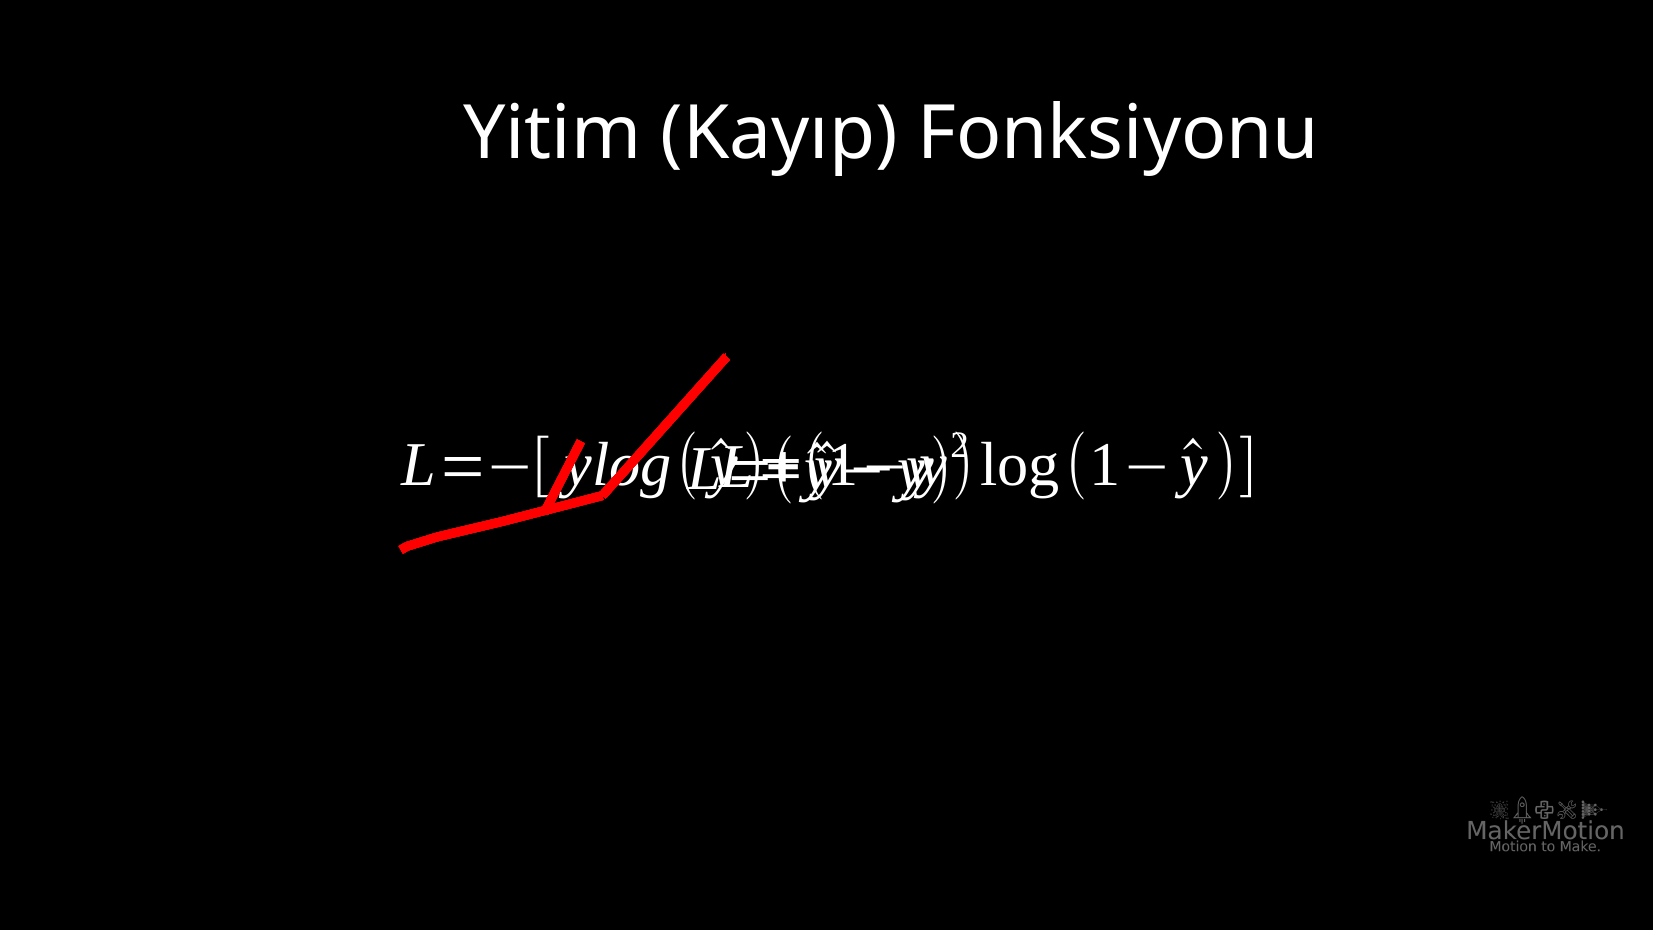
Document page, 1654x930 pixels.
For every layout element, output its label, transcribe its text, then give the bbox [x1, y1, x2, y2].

chart [391, 428, 656, 504]
text_box Yitim (Kayıp) Fonksiyonu [448, 70, 1205, 172]
picture [1440, 719, 1651, 930]
chart [592, 425, 1262, 508]
